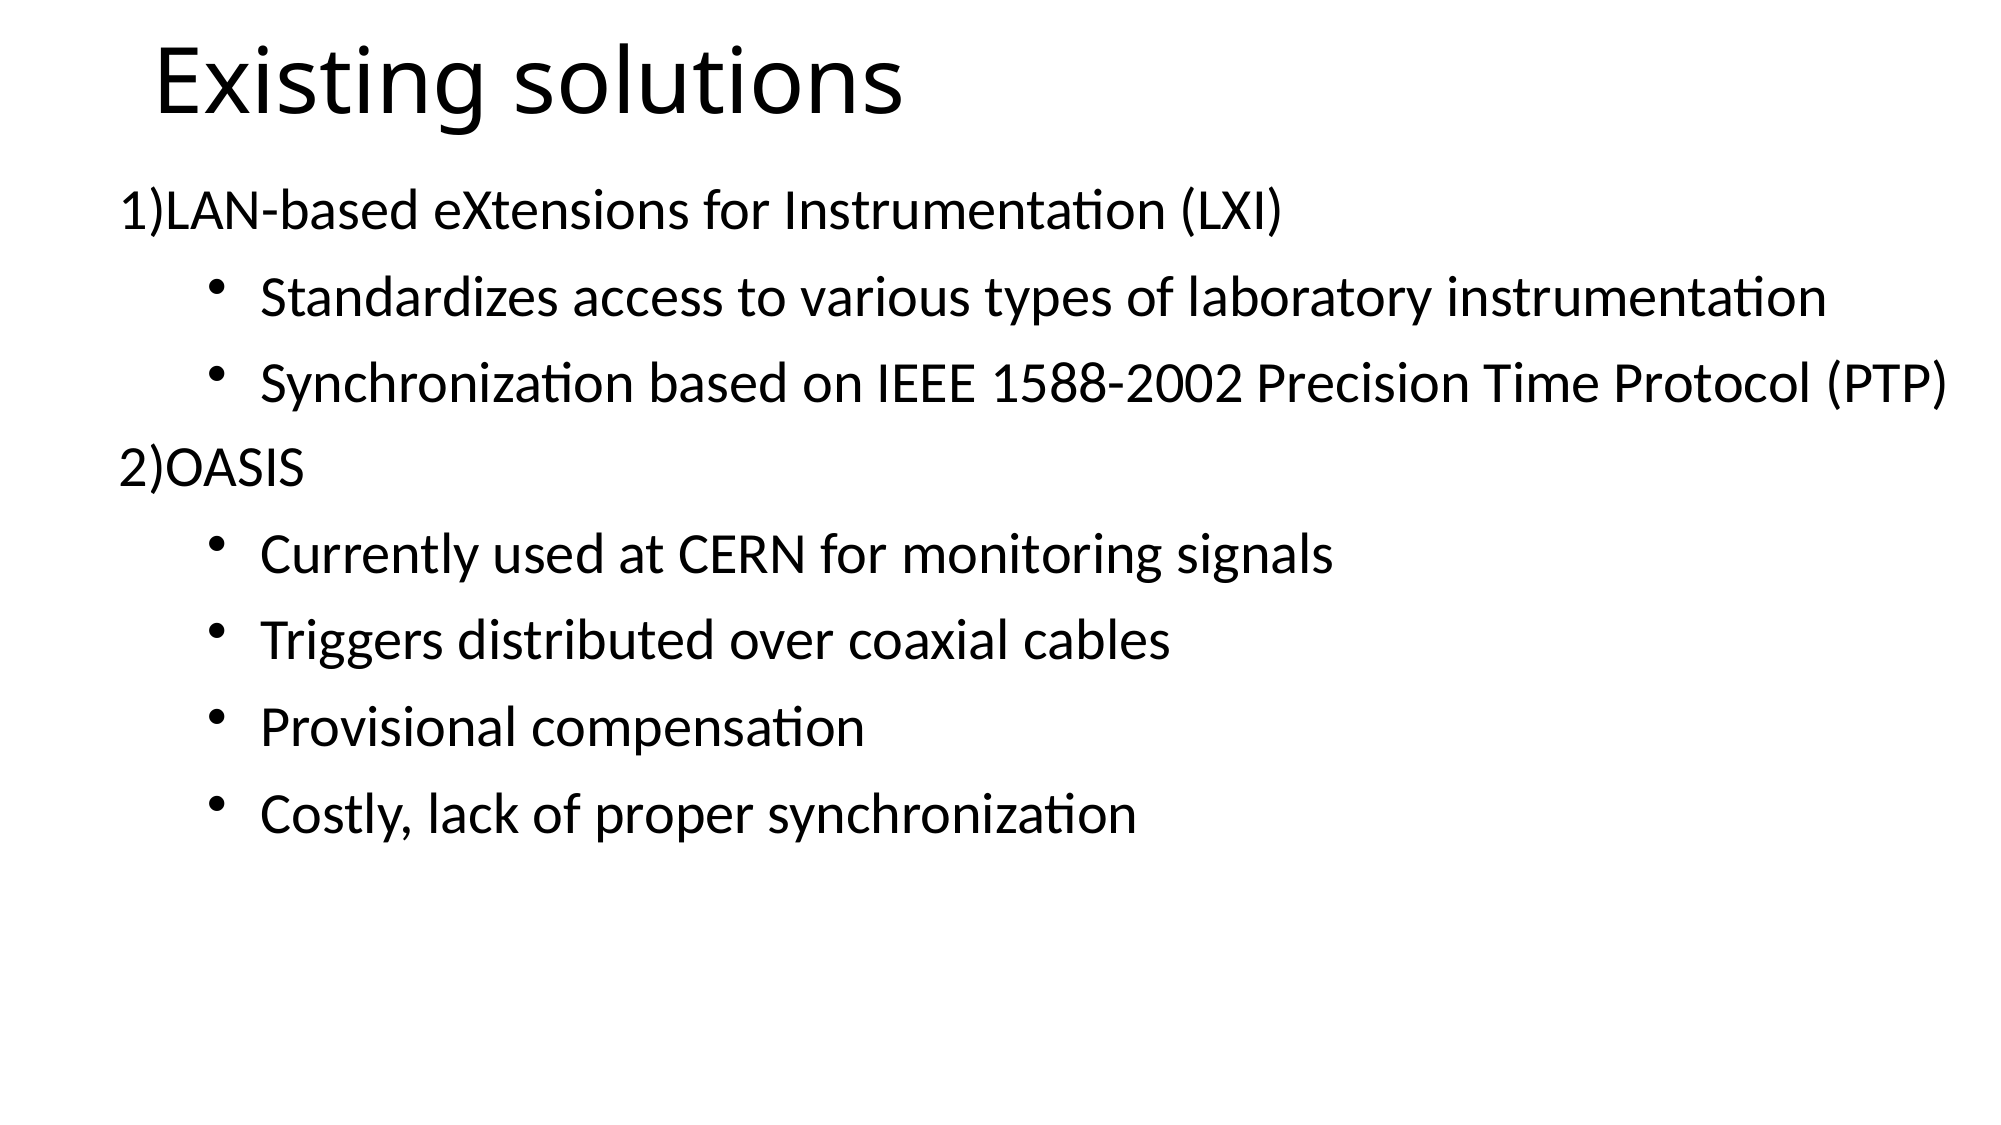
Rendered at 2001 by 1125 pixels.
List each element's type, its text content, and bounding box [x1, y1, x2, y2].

title Existing solutions [137, 12, 1863, 157]
list LAN-based eXtensions for Instrumentation (LXI) Standardizes access to various types of laboratory instrumentation Synchronization based on IEEE 1588-2002 Precision Time Protocol (PTP) OASIS Currently used at CERN for monitoring signals Triggers distributed over coaxial cables Provisional compensation Costly, lack of proper synchronization [103, 171, 2000, 886]
